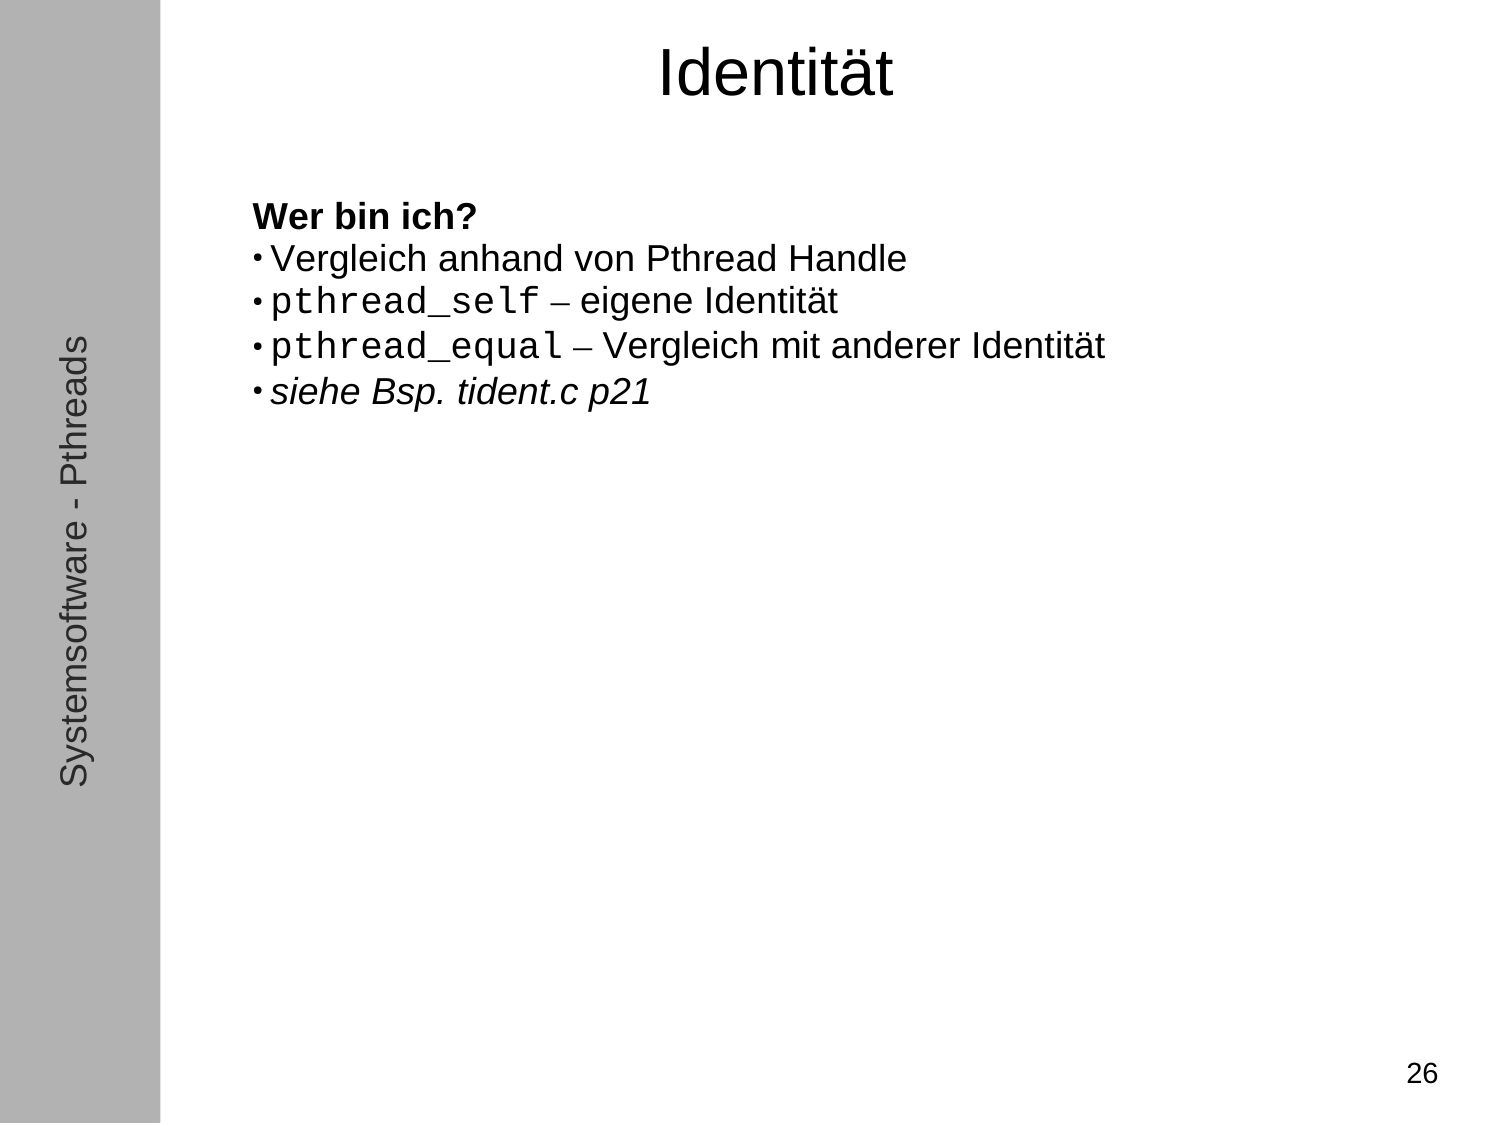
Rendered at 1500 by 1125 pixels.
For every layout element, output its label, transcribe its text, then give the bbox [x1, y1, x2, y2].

text_box Identität [450, 27, 1103, 123]
text_box Systemsoftware - Pthreads [47, 1, 121, 1124]
text_box Wer bin ich? Vergleich anhand von Pthread Handle pthread_self – eigene Identität pthread_equal – Vergleich mit anderer Identität siehe Bsp. tident.c p21 [237, 187, 1448, 918]
text_box <number> [1406, 1057, 1500, 1106]
text_box [0, 0, 160, 1123]
